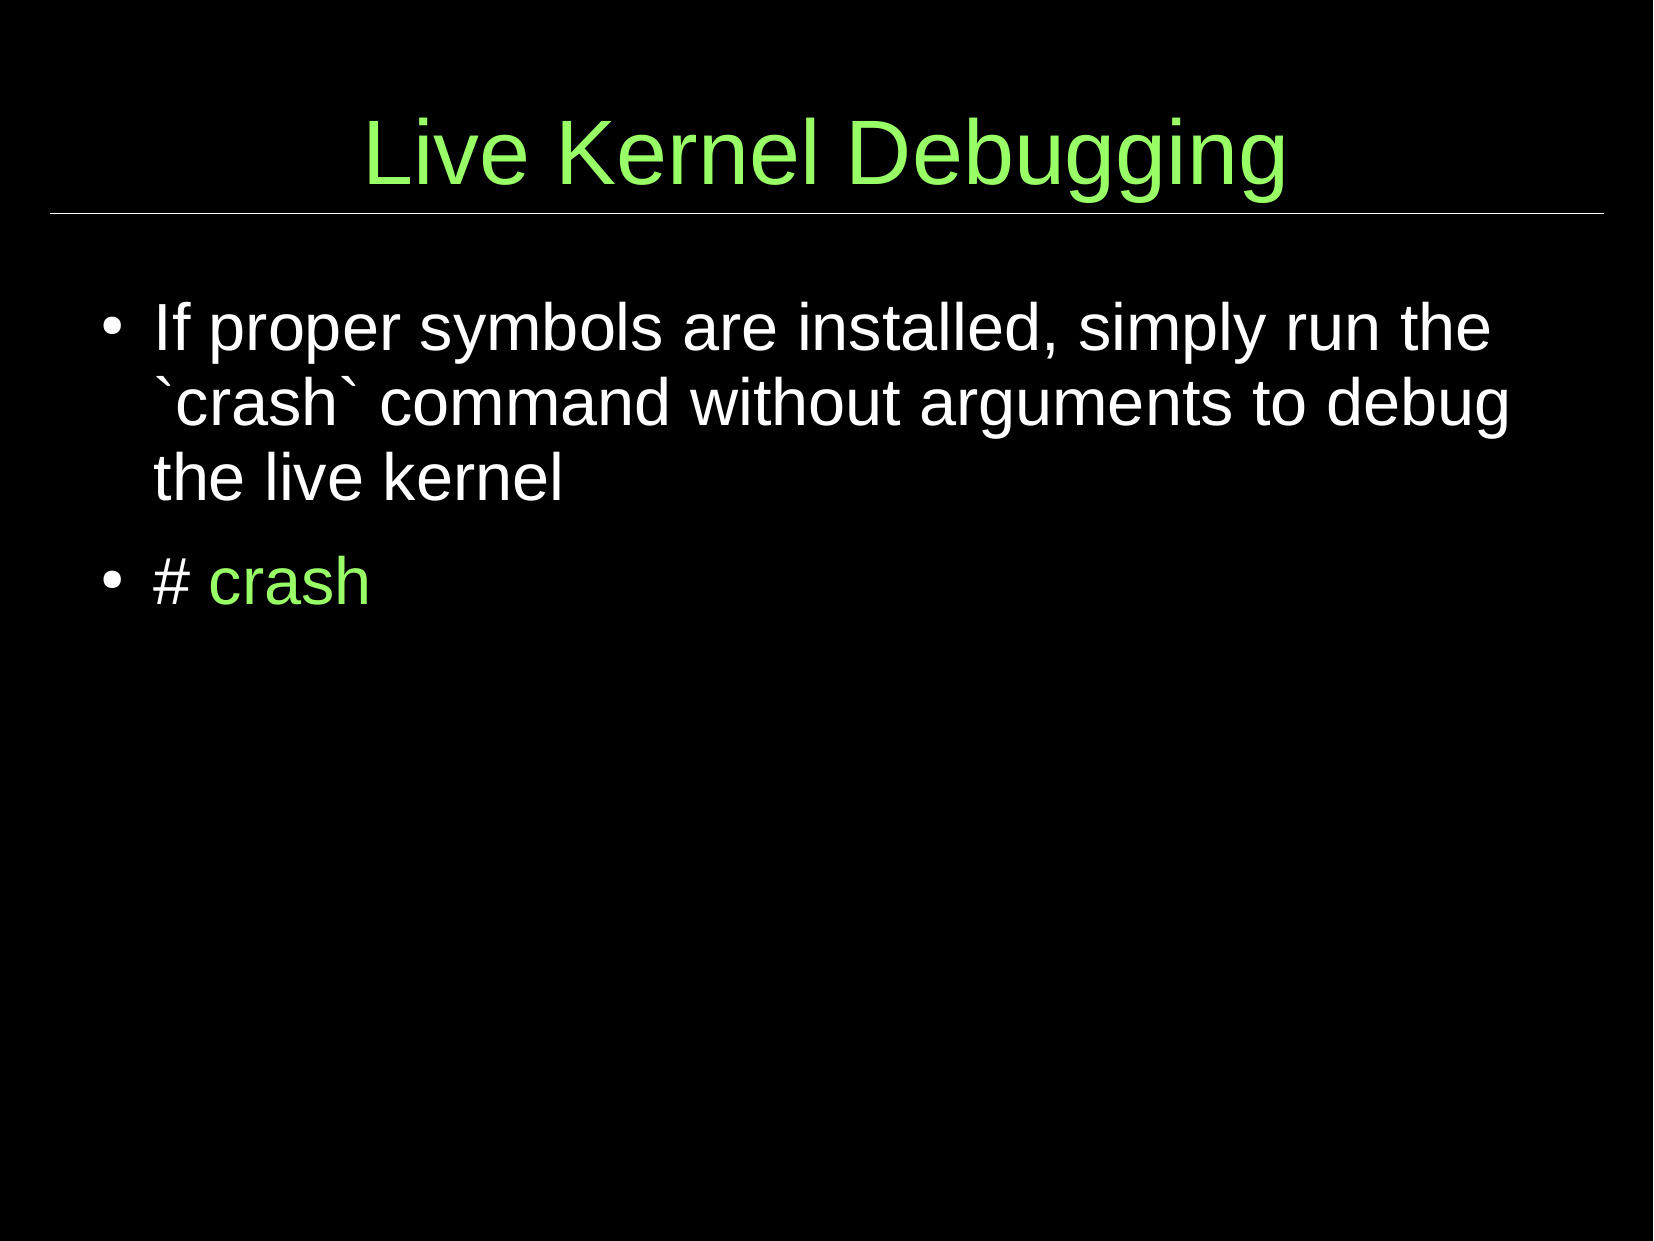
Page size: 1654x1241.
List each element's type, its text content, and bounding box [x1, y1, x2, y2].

title Live Kernel Debugging [82, 49, 1571, 257]
list If proper symbols are installed, simply run the `crash` command without arguments to debug the live kernel # crash [82, 290, 1571, 1111]
